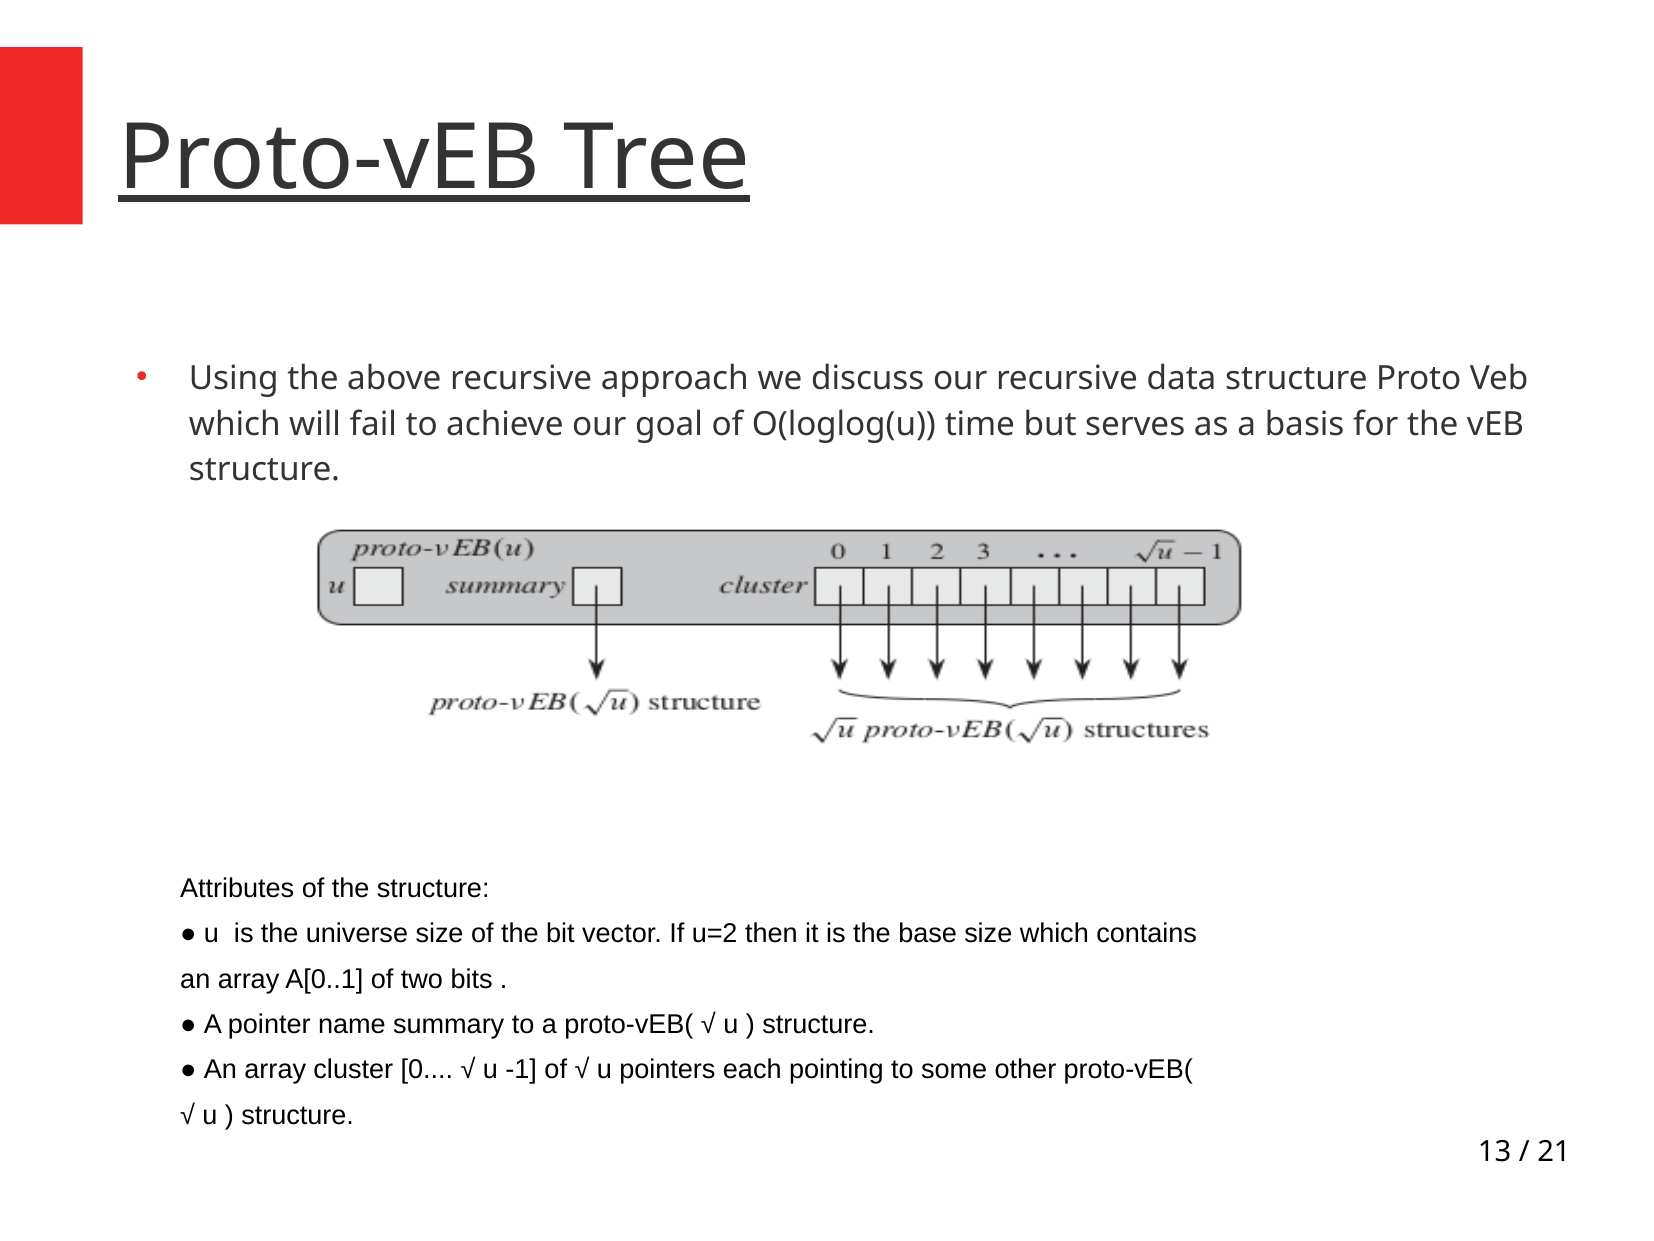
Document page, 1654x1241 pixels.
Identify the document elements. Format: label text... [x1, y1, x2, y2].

title Proto-vEB Tree [118, 49, 1571, 257]
picture [177, 496, 1347, 799]
list Using the above recursive approach we discuss our recursive data structure Proto Veb which will fail to achieve our goal of O(loglog(u)) time but serves as a basis for the vEB structure. [118, 354, 1536, 1074]
text_box Attributes of the structure: ● u ​ is the universe size of the bit vector. If u=2 then it is the base size which contains an array A[0..1] of two bits . ● A pointer name summary to a proto-vEB( √ u ) structure. ● An array cluster [0.... √ u -1] of √ u pointers each pointing to some other proto-vEB( √ u ) structure. [165, 850, 1418, 1138]
